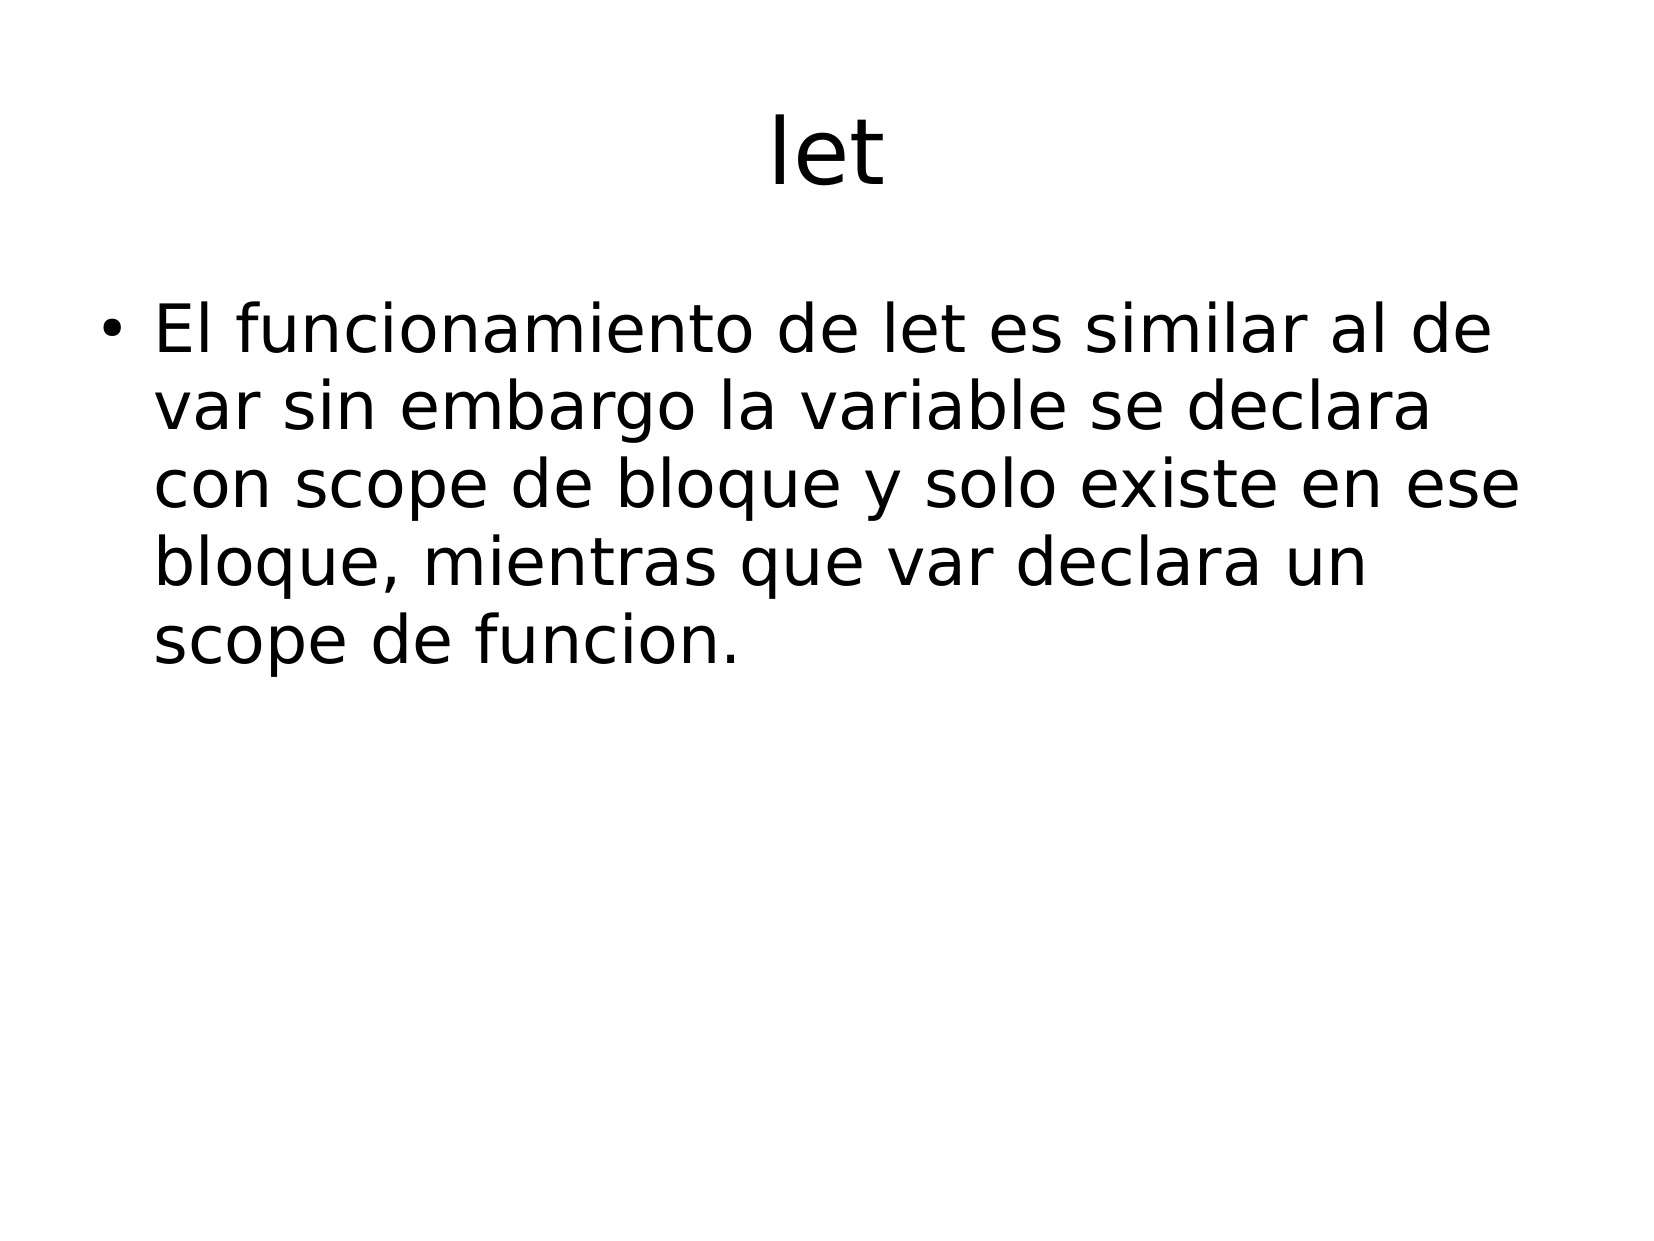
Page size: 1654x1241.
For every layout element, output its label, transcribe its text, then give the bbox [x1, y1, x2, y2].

title let [82, 49, 1571, 257]
list El funcionamiento de let es similar al de var sin embargo la variable se declara con scope de bloque y solo existe en ese bloque, mientras que var declara un scope de funcion. [82, 290, 1571, 1010]
